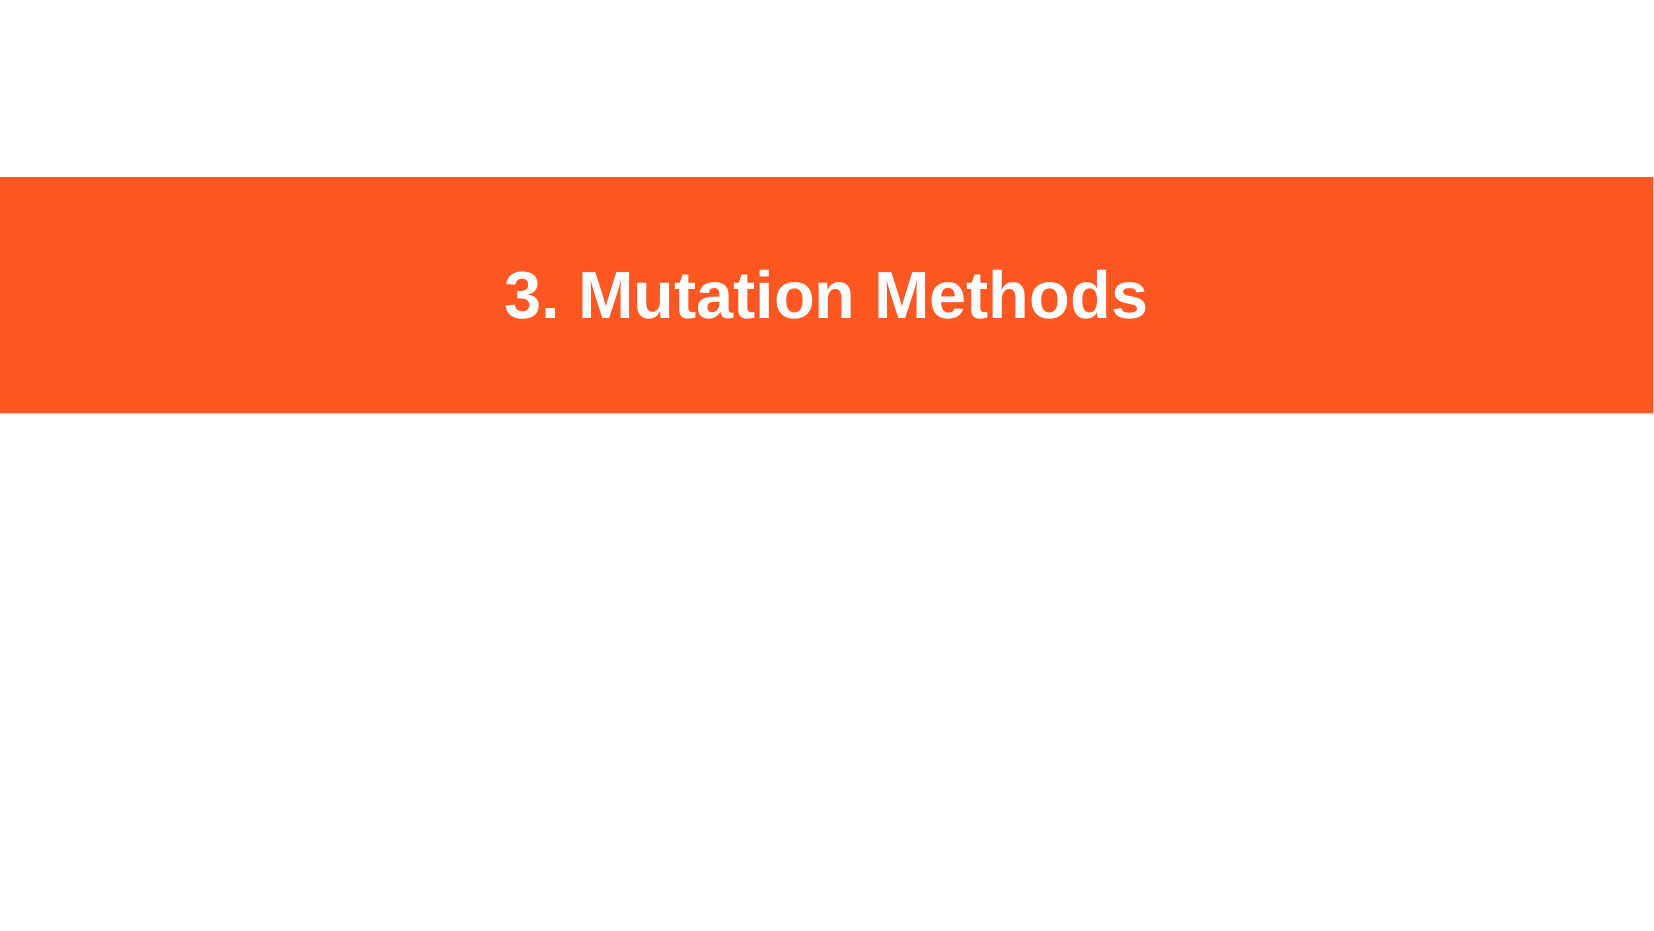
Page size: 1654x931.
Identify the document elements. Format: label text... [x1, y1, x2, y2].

title 3. Mutation Methods [0, 177, 1654, 414]
